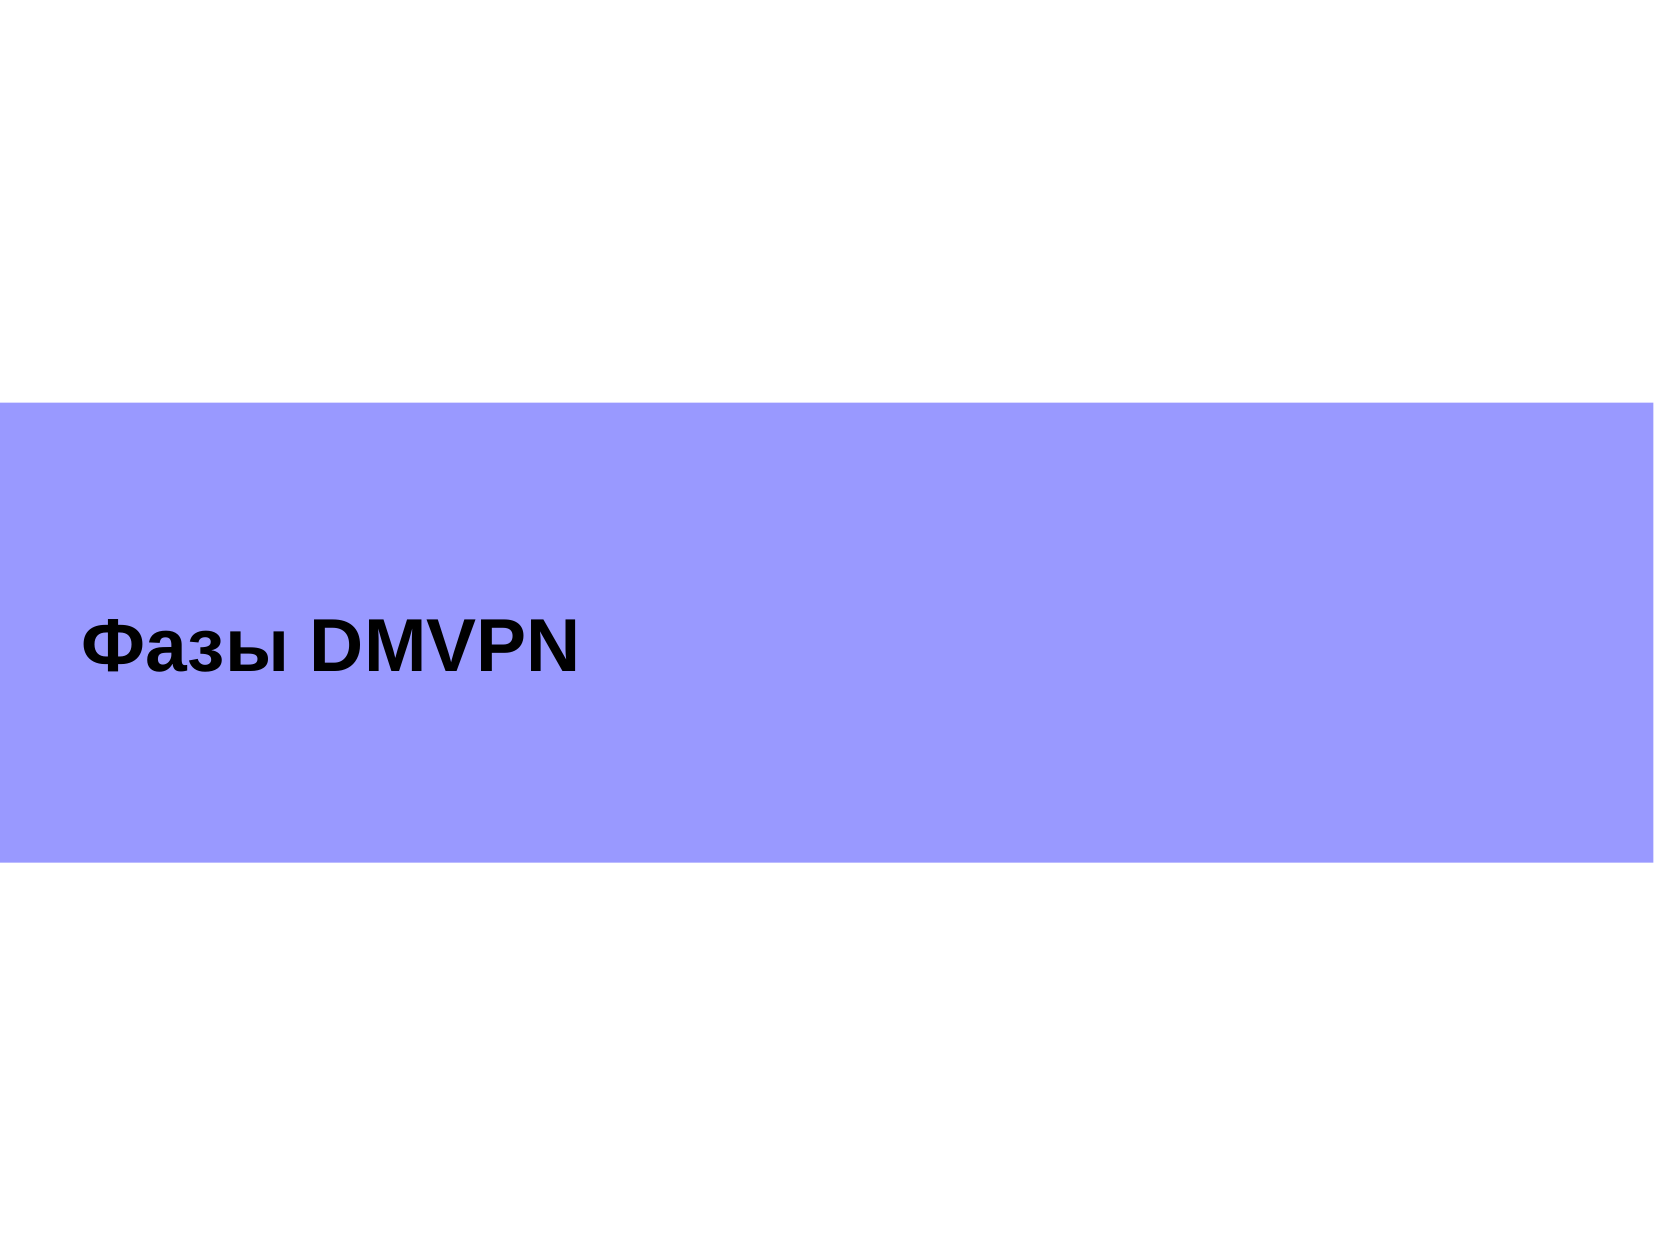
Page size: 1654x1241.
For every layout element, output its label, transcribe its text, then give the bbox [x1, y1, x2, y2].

text_box Фазы DMVPN [67, 600, 1530, 772]
